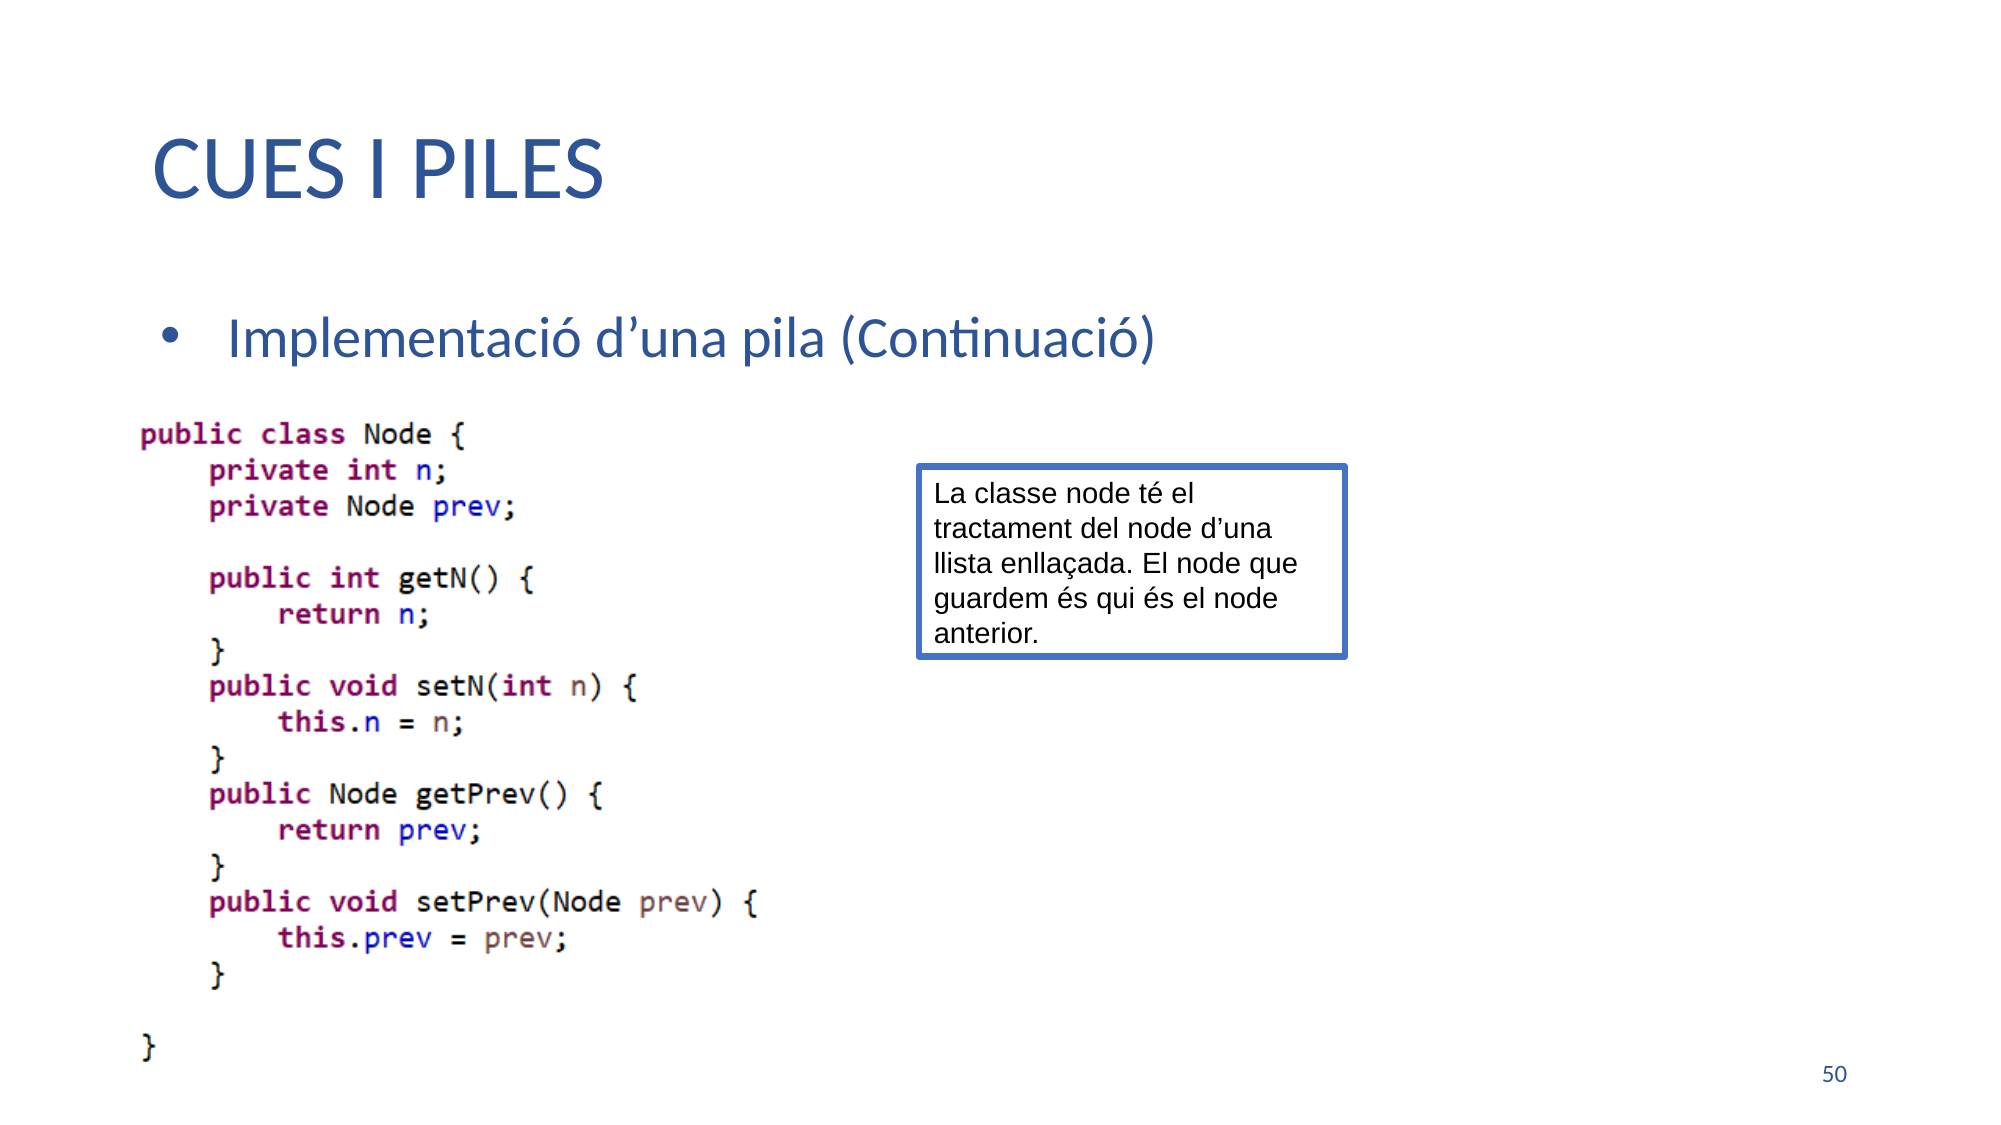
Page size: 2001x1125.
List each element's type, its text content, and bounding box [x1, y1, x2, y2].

list Implementació d’una pila (Continuació) [137, 299, 1863, 1014]
slide_number <number> [1412, 1042, 1863, 1103]
title CUES I PILES [137, 59, 1863, 278]
text_box La classe node té el tractament del node d’una llista enllaçada. El node que guardem és qui és el node anterior. [918, 466, 1346, 657]
picture [137, 416, 766, 1073]
